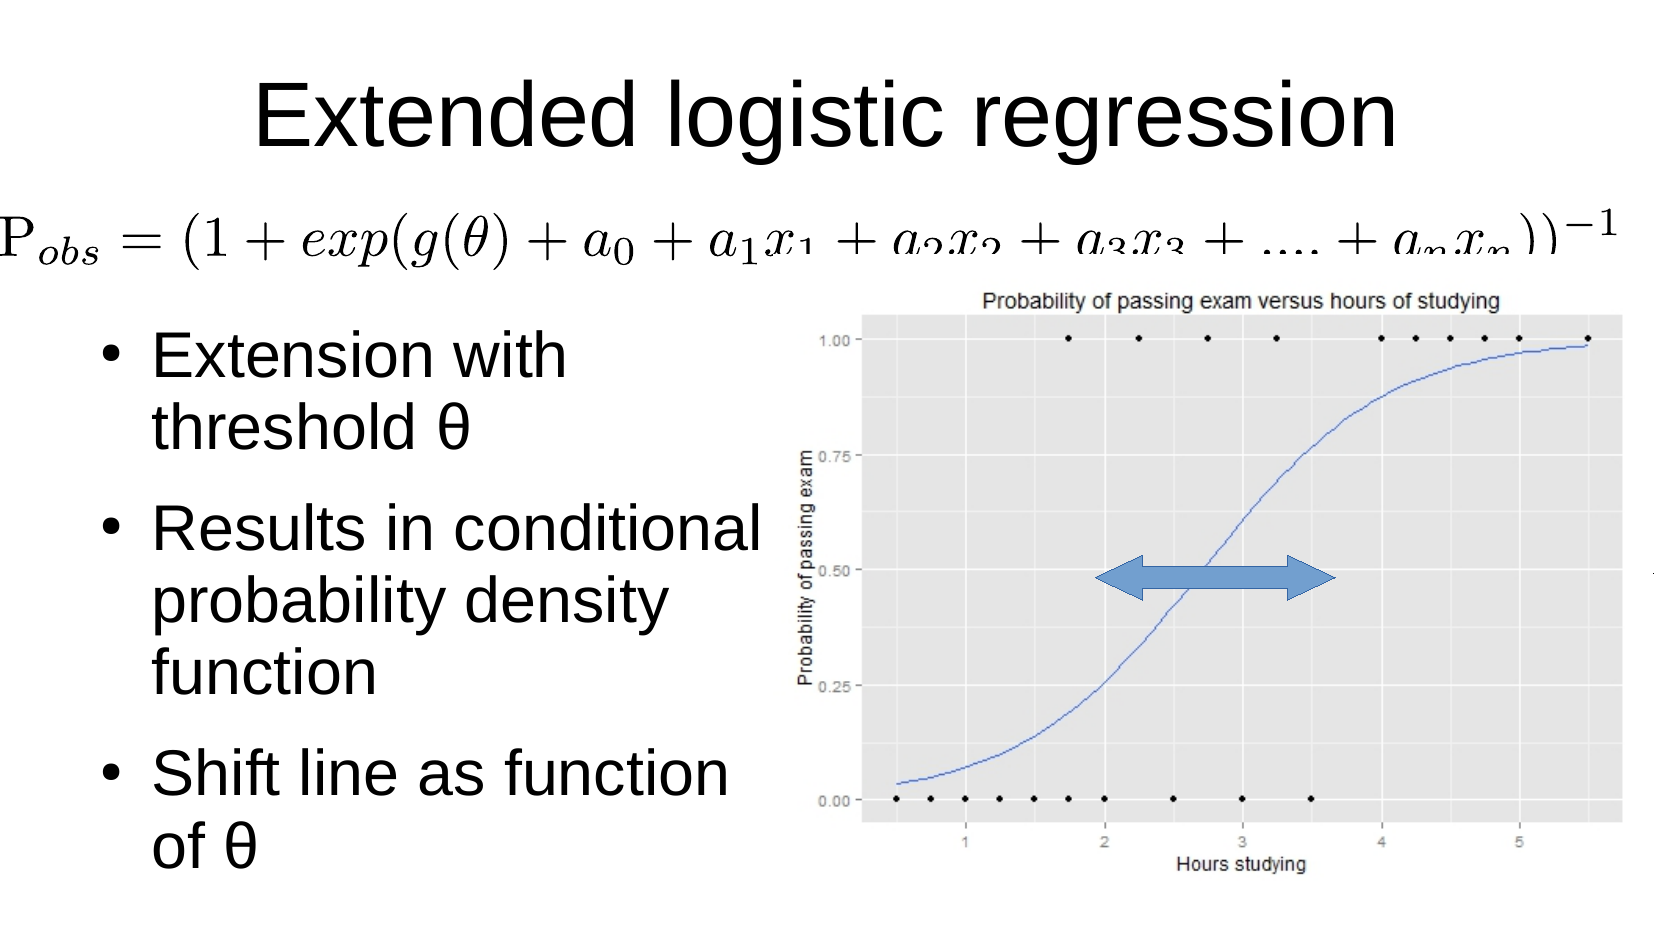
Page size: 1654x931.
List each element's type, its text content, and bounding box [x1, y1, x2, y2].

list Extension with threshold θ Results in conditional probability density function Shift line as function of θ [82, 271, 766, 901]
picture [773, 254, 1654, 893]
text_box [1095, 555, 1336, 601]
text_box [0, 208, 1621, 271]
title Extended logistic regression [82, 37, 1571, 193]
